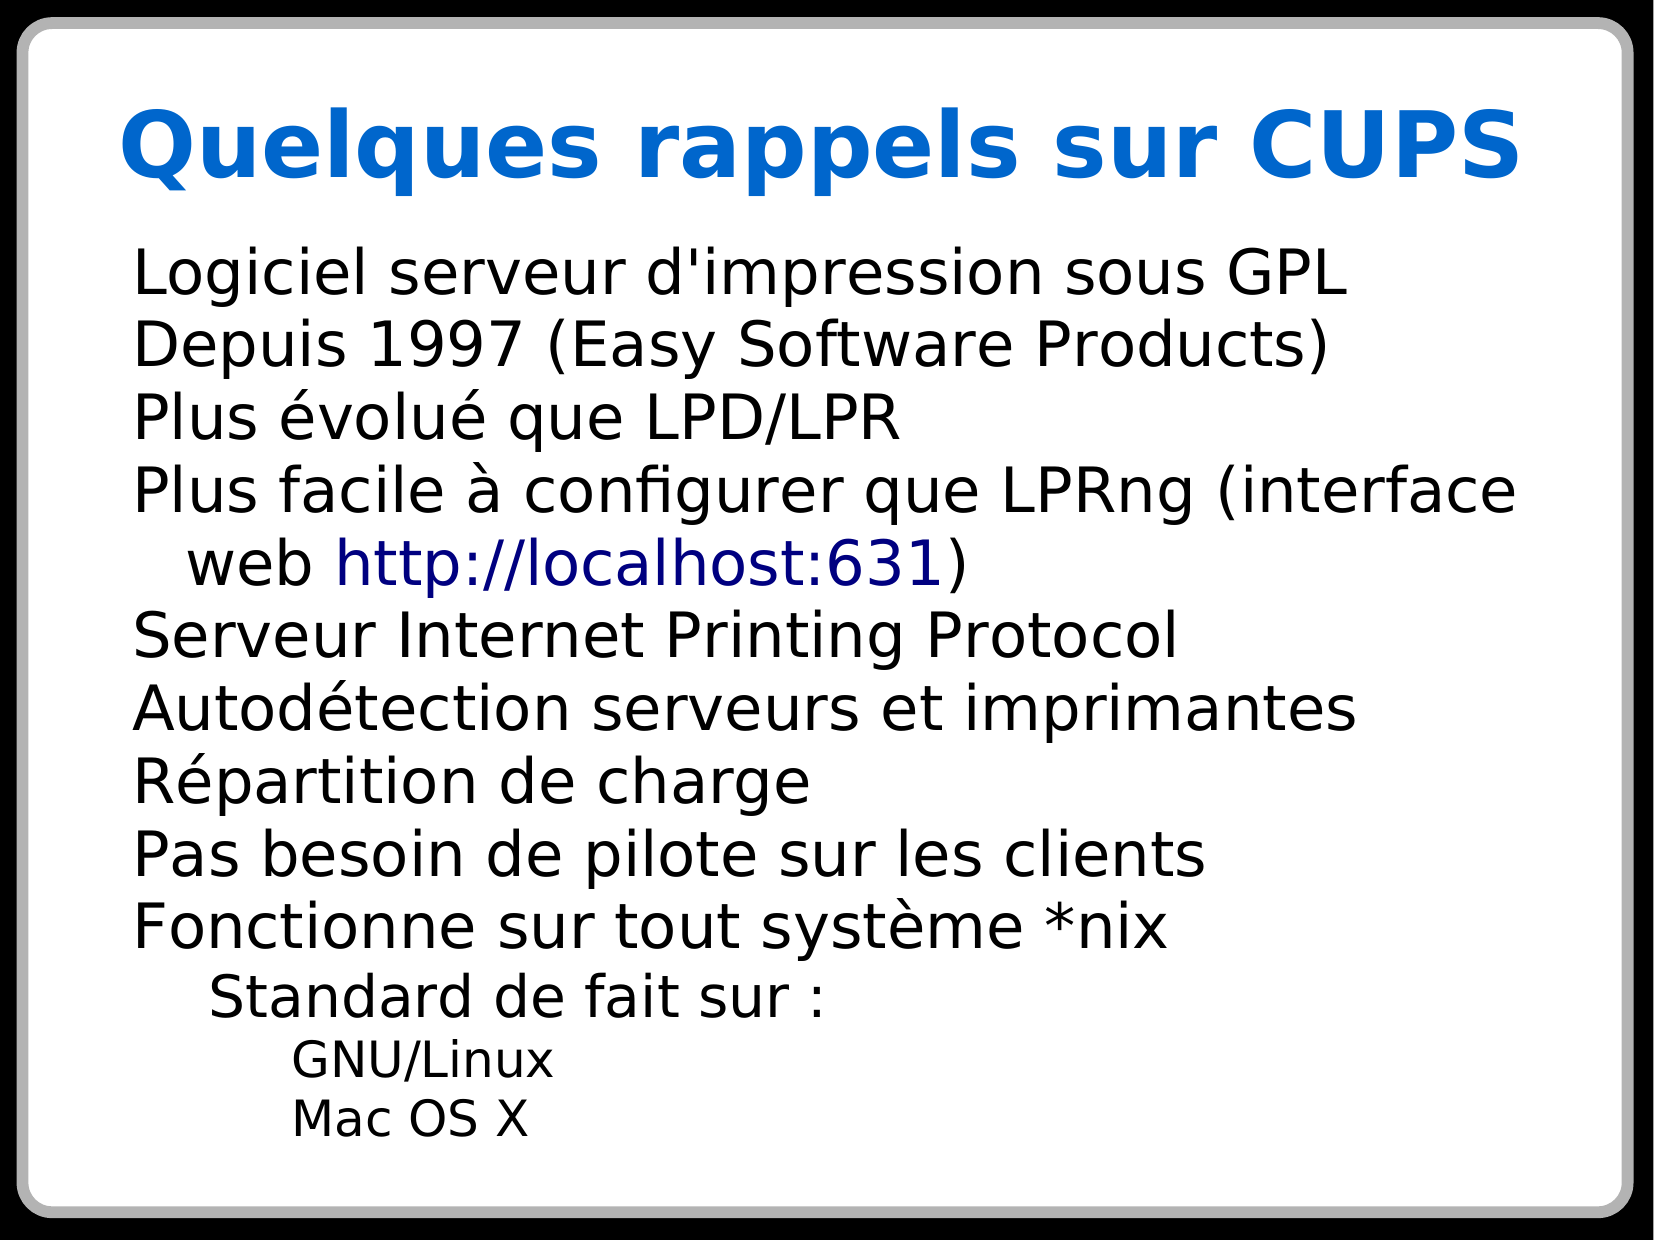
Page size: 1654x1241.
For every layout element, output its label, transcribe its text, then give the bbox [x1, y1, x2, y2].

title Quelques rappels sur CUPS [67, 91, 1577, 199]
list Logiciel serveur d'impression sous GPL Depuis 1997 (Easy Software Products) Plus évolué que LPD/LPR Plus facile à configurer que LPRng (interface web http://localhost:631) Serveur Internet Printing Protocol Autodétection serveurs et imprimantes Répartition de charge Pas besoin de pilote sur les clients Fonctionne sur tout système *nix Standard de fait sur : GNU/Linux Mac OS X [114, 236, 1536, 1149]
